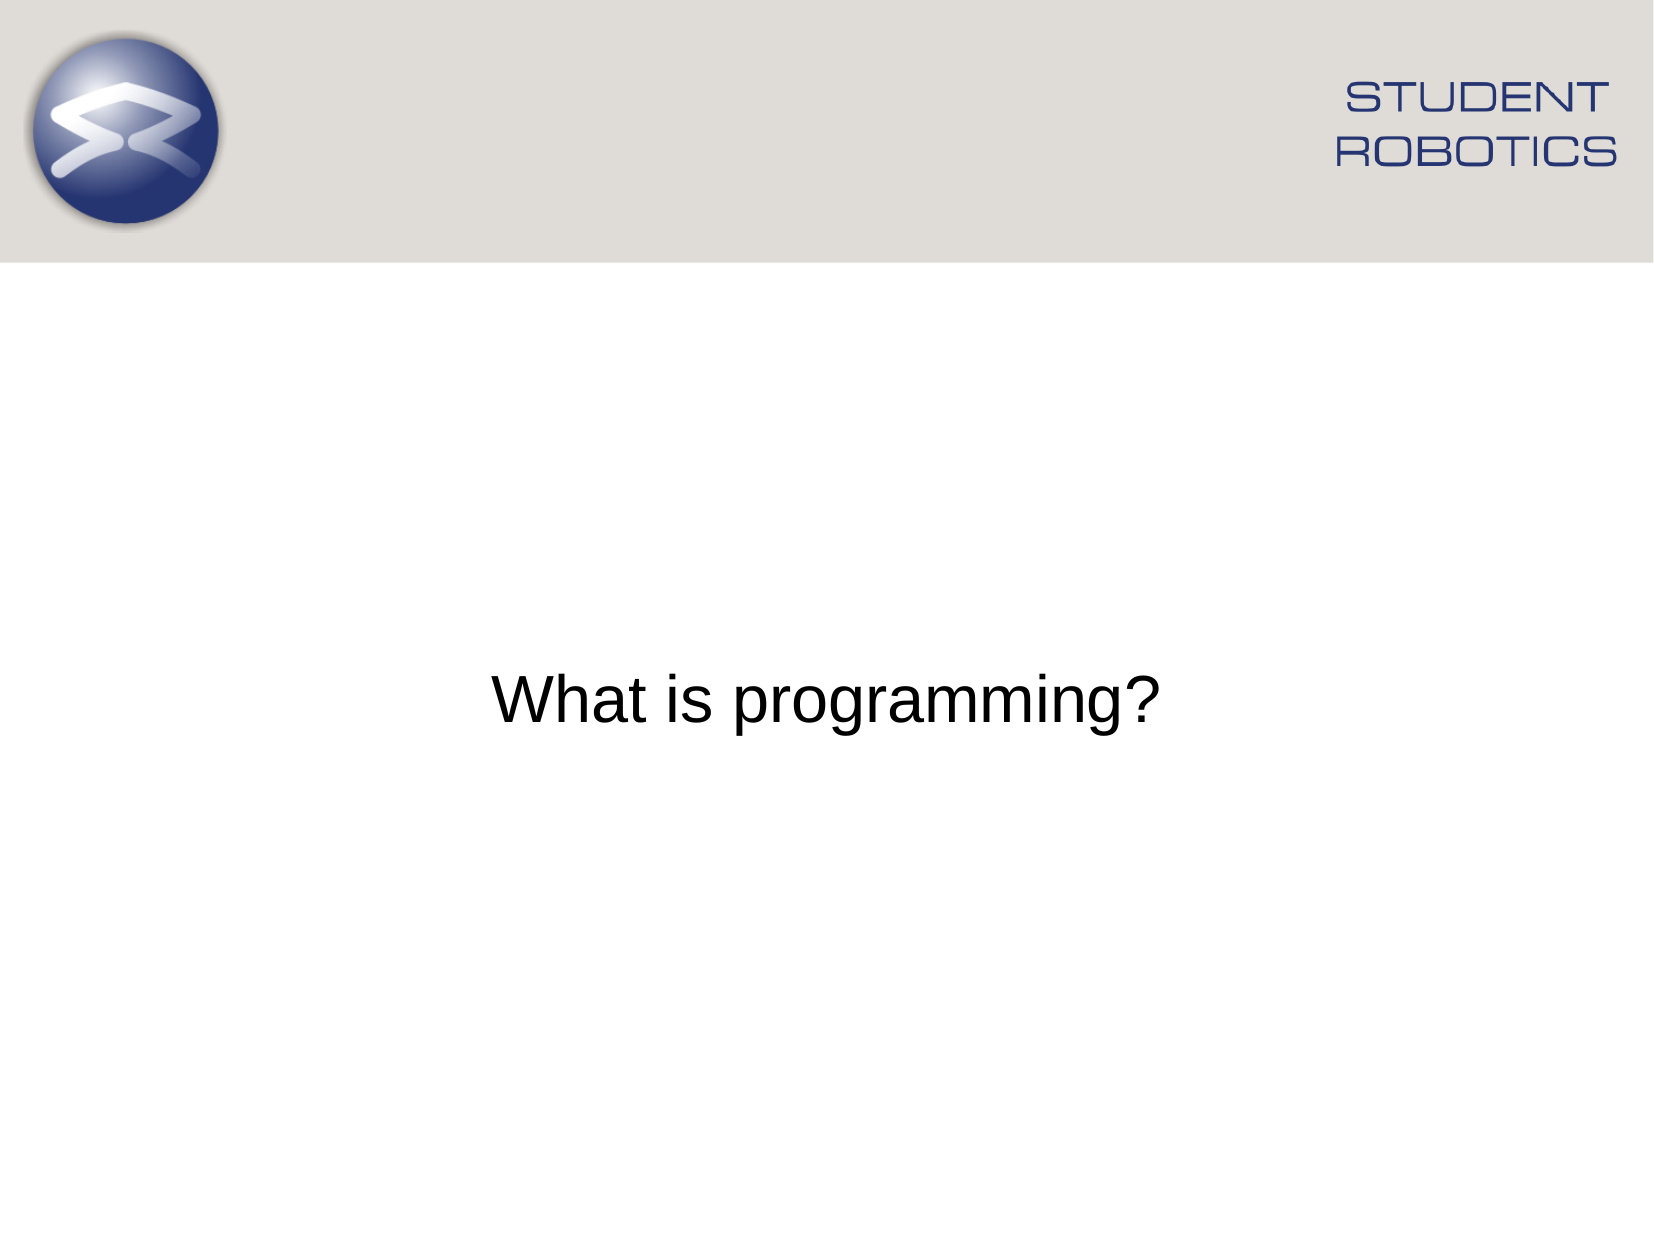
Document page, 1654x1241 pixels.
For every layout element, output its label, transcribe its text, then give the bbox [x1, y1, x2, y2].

picture [9, 19, 82, 245]
picture [1571, 68, 1633, 174]
subtitle What is programming? [82, 297, 1571, 1102]
title [82, 0, 1571, 257]
